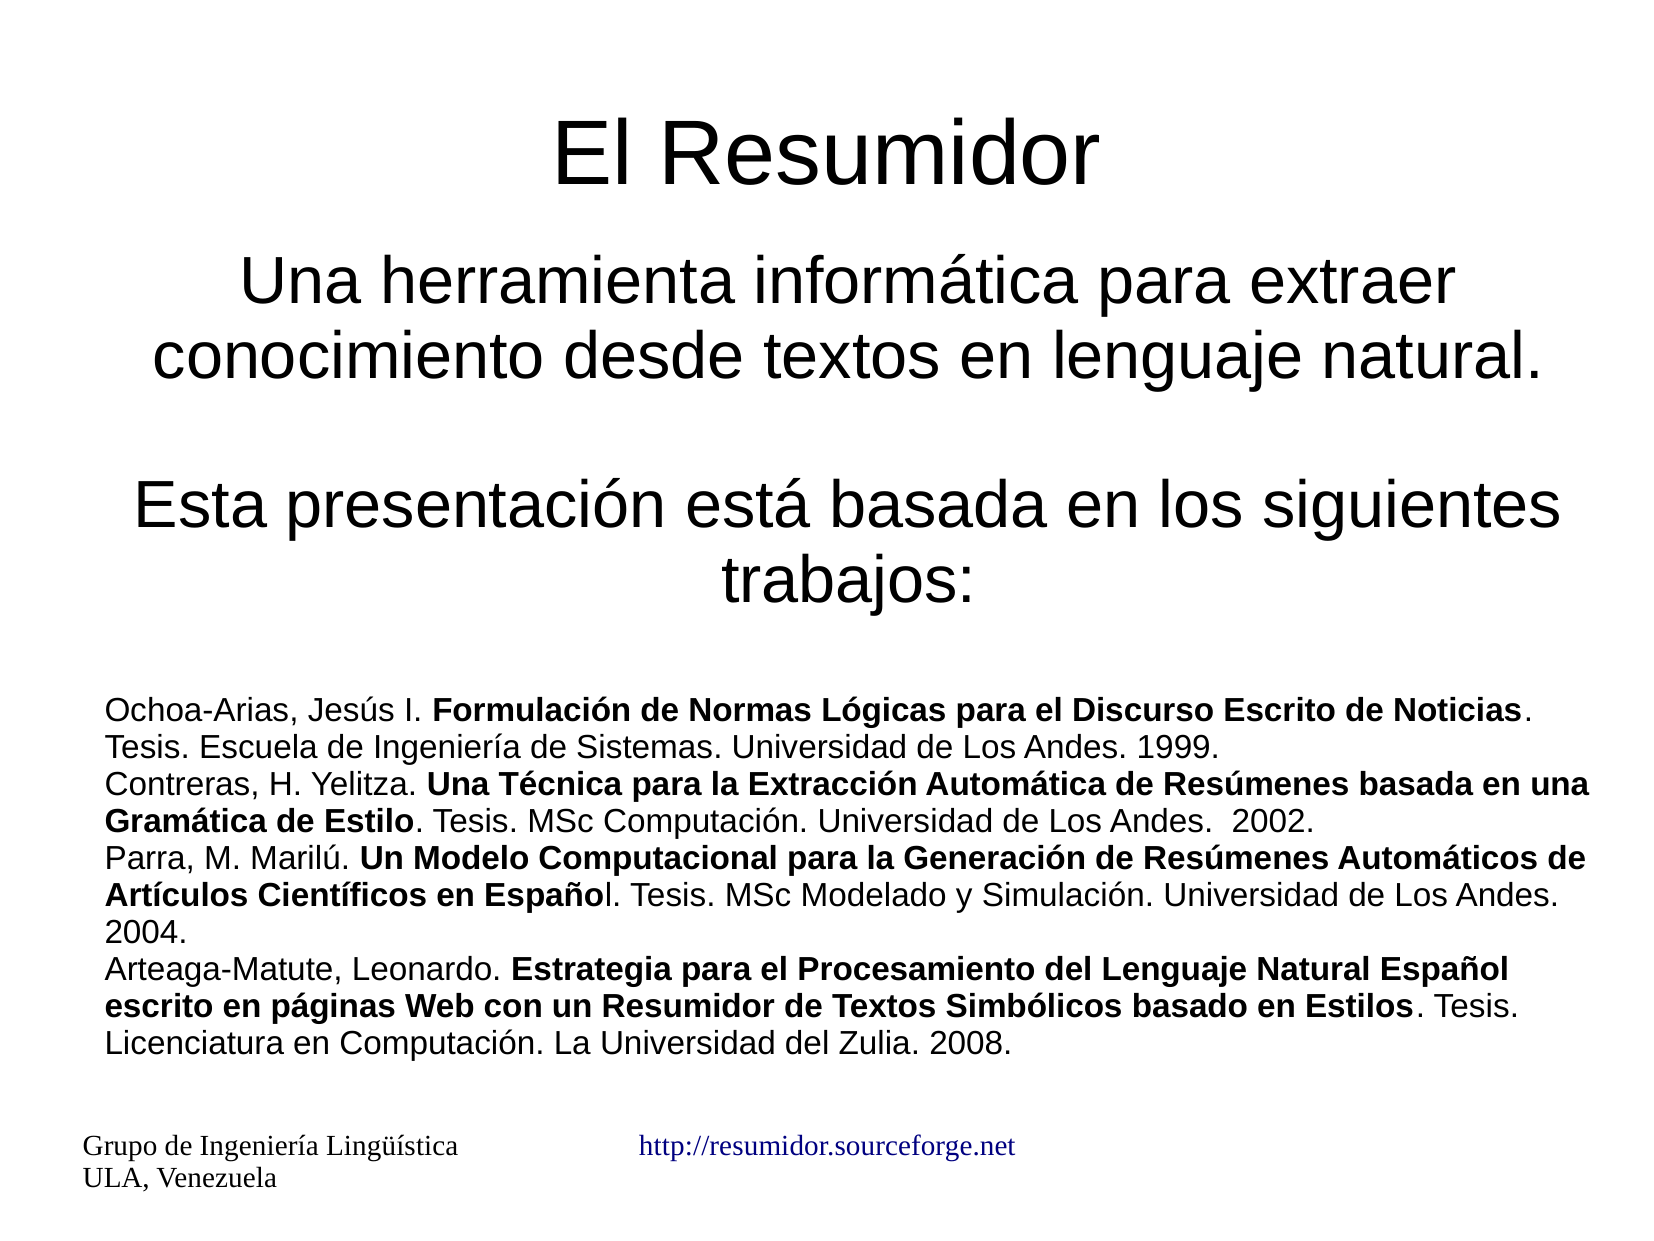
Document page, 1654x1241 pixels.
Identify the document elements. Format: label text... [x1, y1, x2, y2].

subtitle Una herramienta informática para extraer conocimiento desde textos en lenguaje natural. Esta presentación está basada en los siguientes trabajos: Ochoa-Arias, Jesús I. Formulación de Normas Lógicas para el Discurso Escrito de Noticias. Tesis. Escuela de Ingeniería de Sistemas. Universidad de Los Andes. 1999. Contreras, H. Yelitza. Una Técnica para la Extracción Automática de Resúmenes basada en una Gramática de Estilo. Tesis. MSc Computación. Universidad de Los Andes. 2002. Parra, M. Marilú. Un Modelo Computacional para la Generación de Resúmenes Automáticos de Artículos Científicos en Español. Tesis. MSc Modelado y Simulación. Universidad de Los Andes. 2004. Arteaga-Matute, Leonardo. Estrategia para el Procesamiento del Lenguaje Natural Español escrito en páginas Web con un Resumidor de Textos Simbólicos basado en Estilos. Tesis. Licenciatura en Computación. La Universidad del Zulia. 2008. [104, 242, 1593, 1062]
title El Resumidor [82, 56, 1571, 250]
